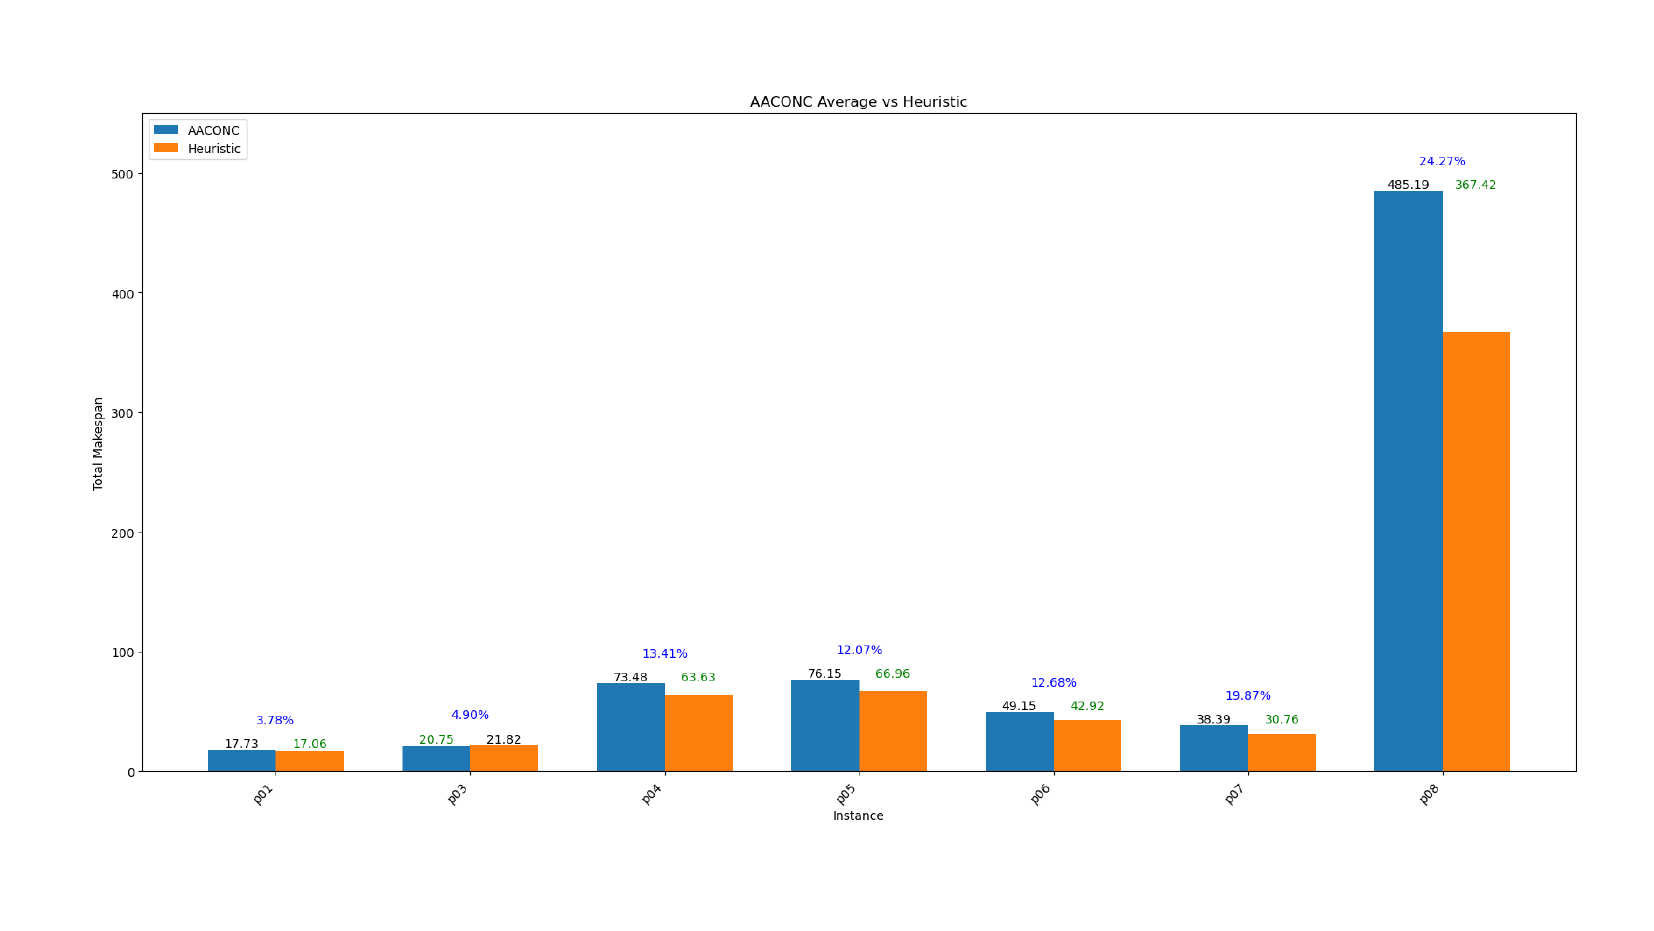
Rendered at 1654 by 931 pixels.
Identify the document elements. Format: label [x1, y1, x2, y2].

picture [0, 51, 1613, 901]
